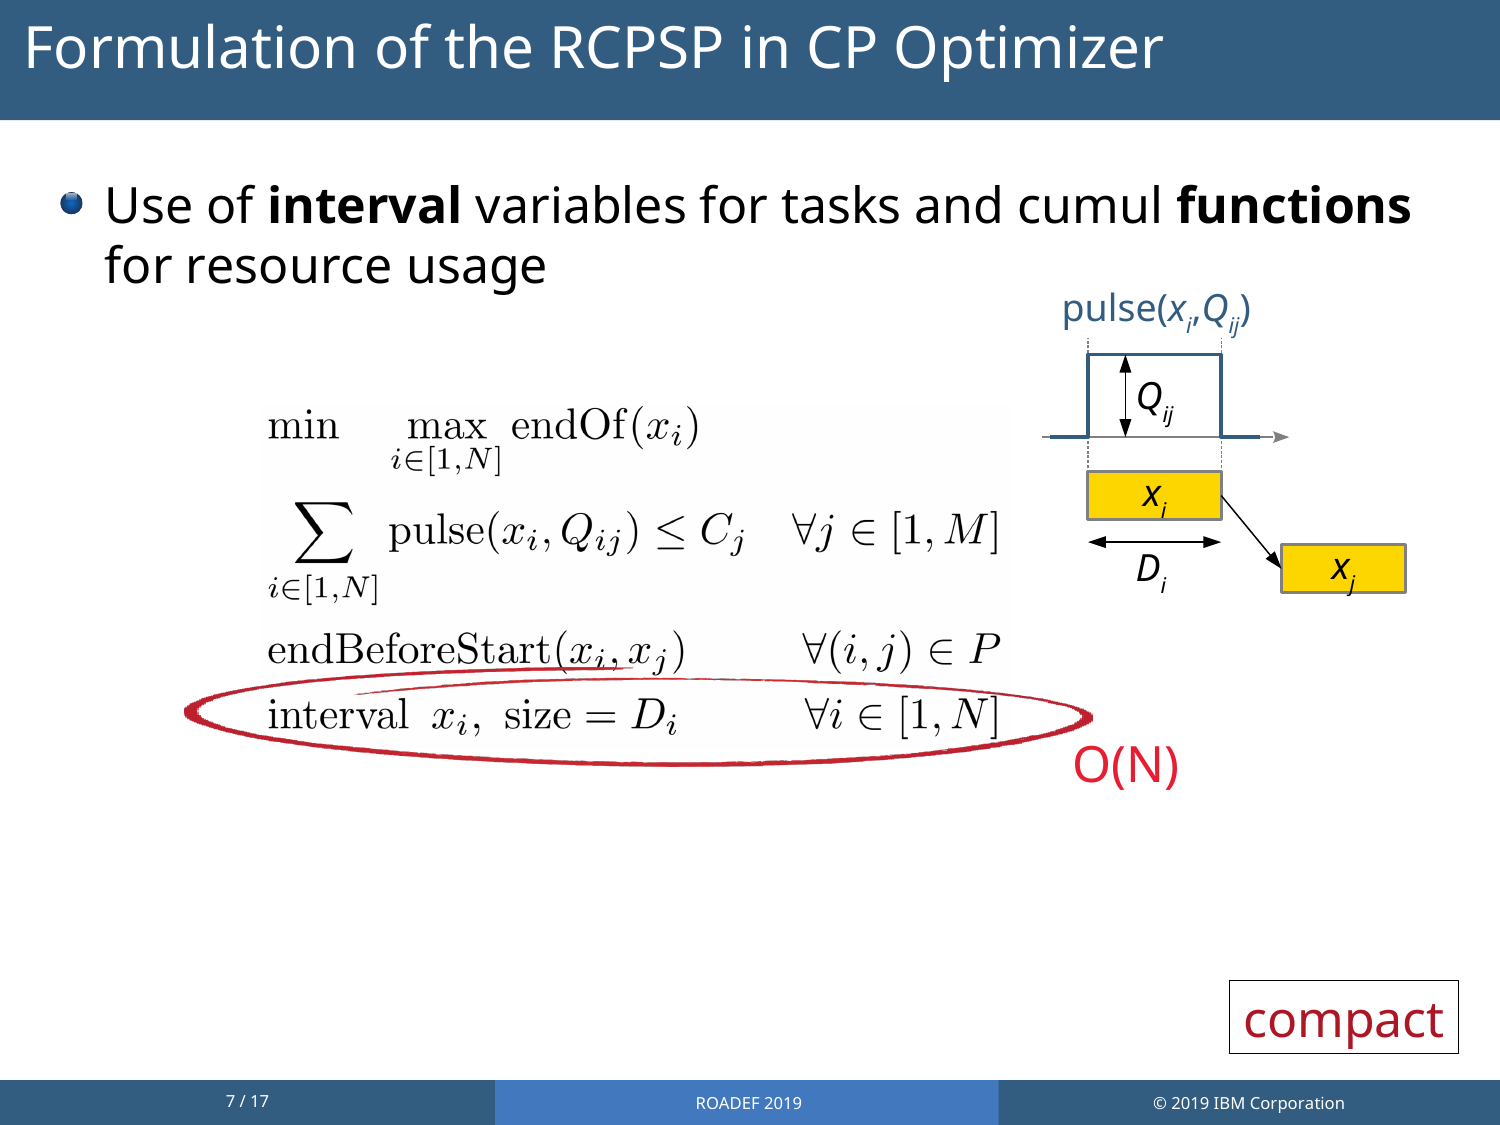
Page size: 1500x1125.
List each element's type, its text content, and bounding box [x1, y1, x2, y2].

picture [184, 405, 1093, 767]
text_box Qij [1120, 364, 1199, 434]
text_box Di [1120, 536, 1187, 606]
text_box O(N) [1057, 724, 1208, 800]
list Use of interval variables for tasks and cumul functions for resource usage [45, 165, 1441, 1036]
title Formulation of the RCPSP in CP Optimizer [0, 0, 1500, 121]
text_box xi [1087, 471, 1222, 520]
text_box pulse(xi,Qij) [1046, 276, 1341, 346]
text_box xj [1281, 544, 1406, 593]
text_box compact [1229, 980, 1456, 1054]
